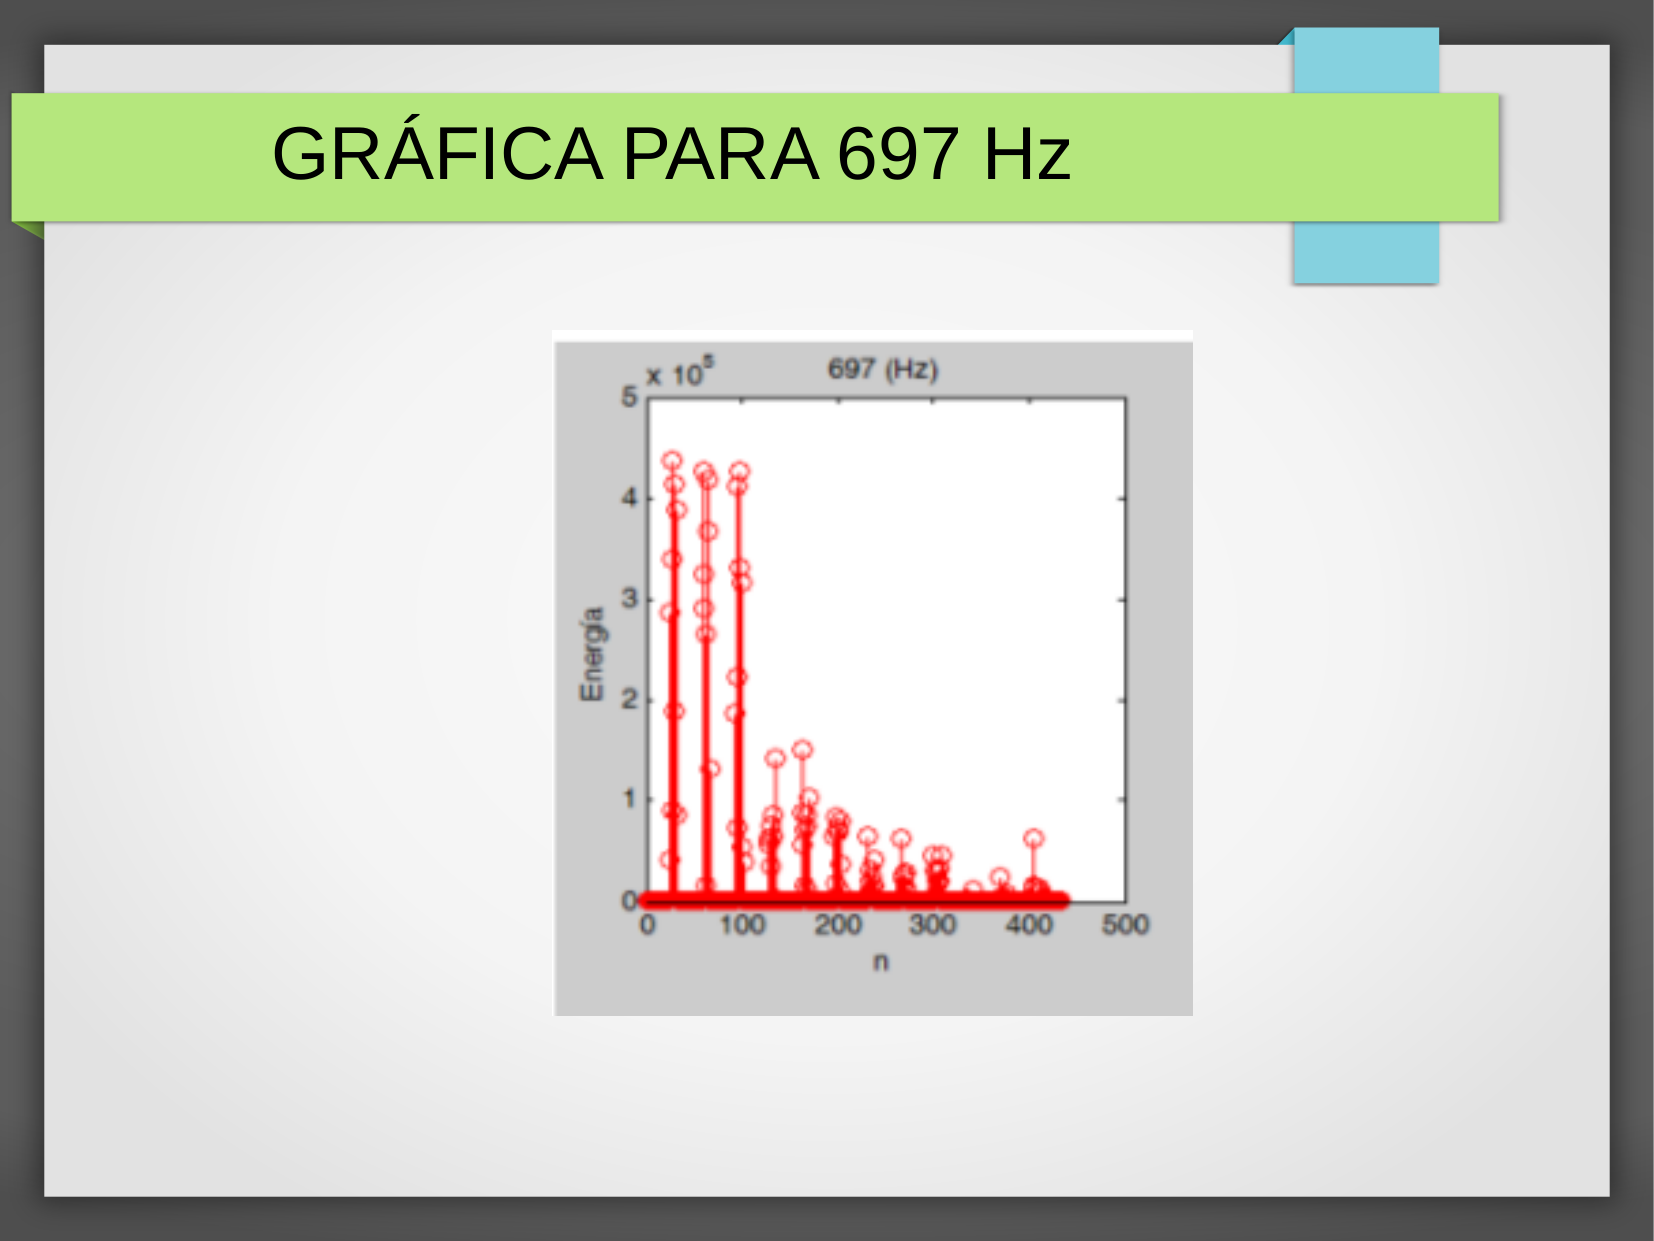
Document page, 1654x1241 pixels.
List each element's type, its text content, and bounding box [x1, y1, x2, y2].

picture [0, 0, 1654, 1241]
title GRÁFICA PARA 697 Hz [82, 94, 1264, 213]
